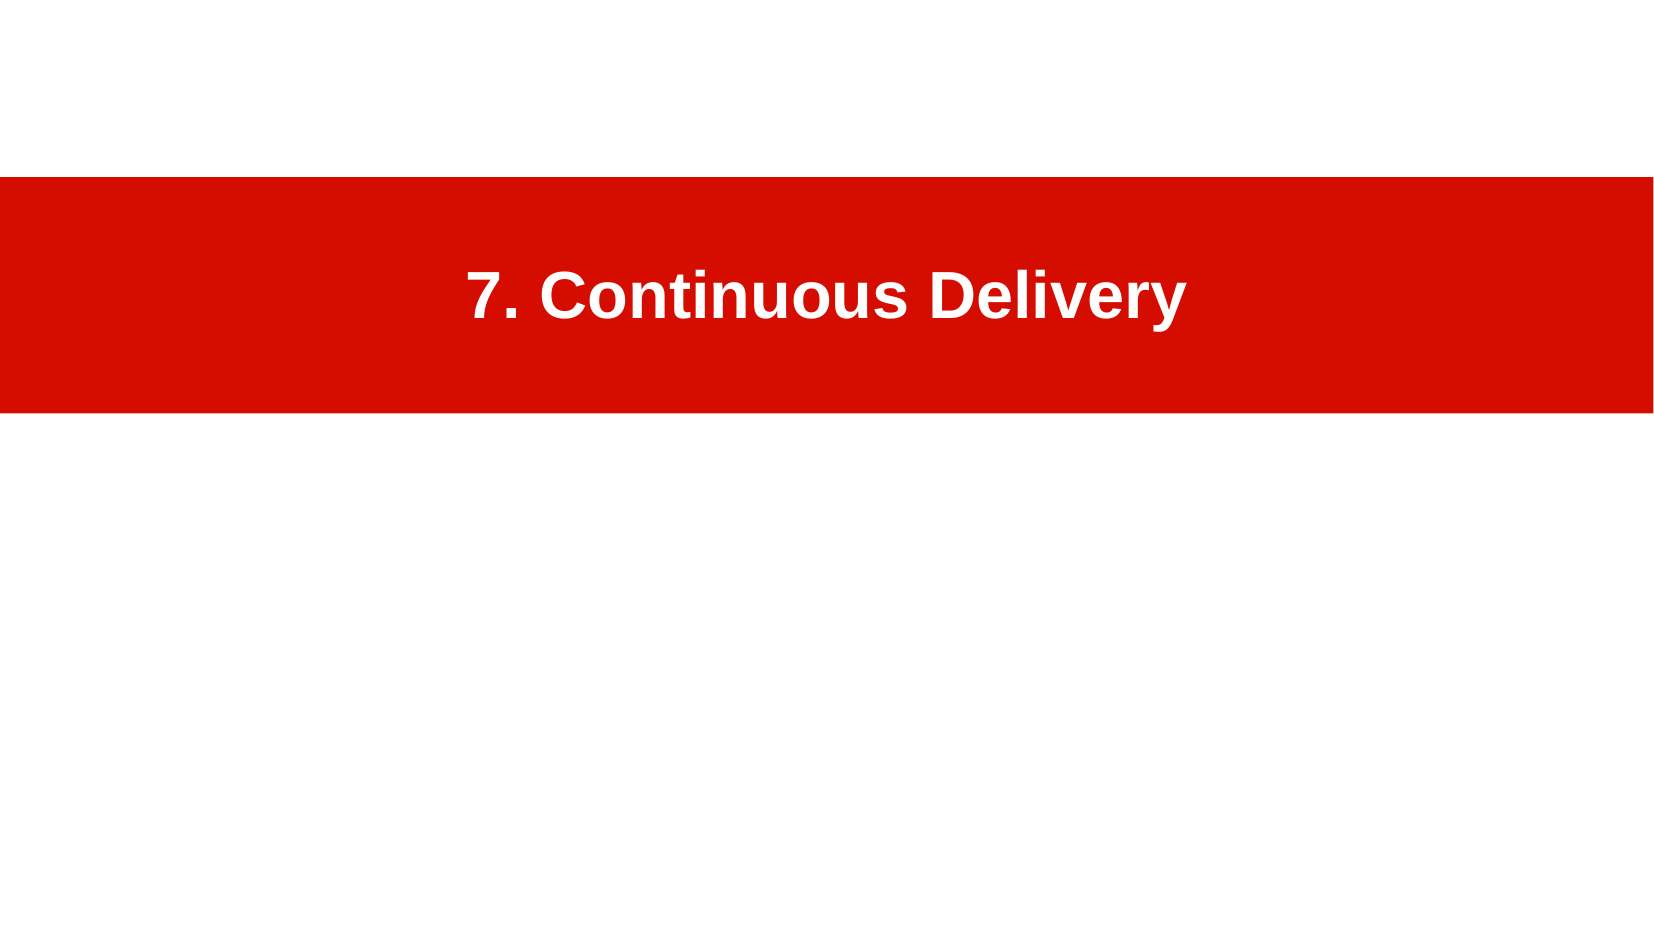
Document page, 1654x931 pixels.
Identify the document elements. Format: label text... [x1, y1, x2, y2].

title 7. Continuous Delivery [0, 177, 1654, 414]
